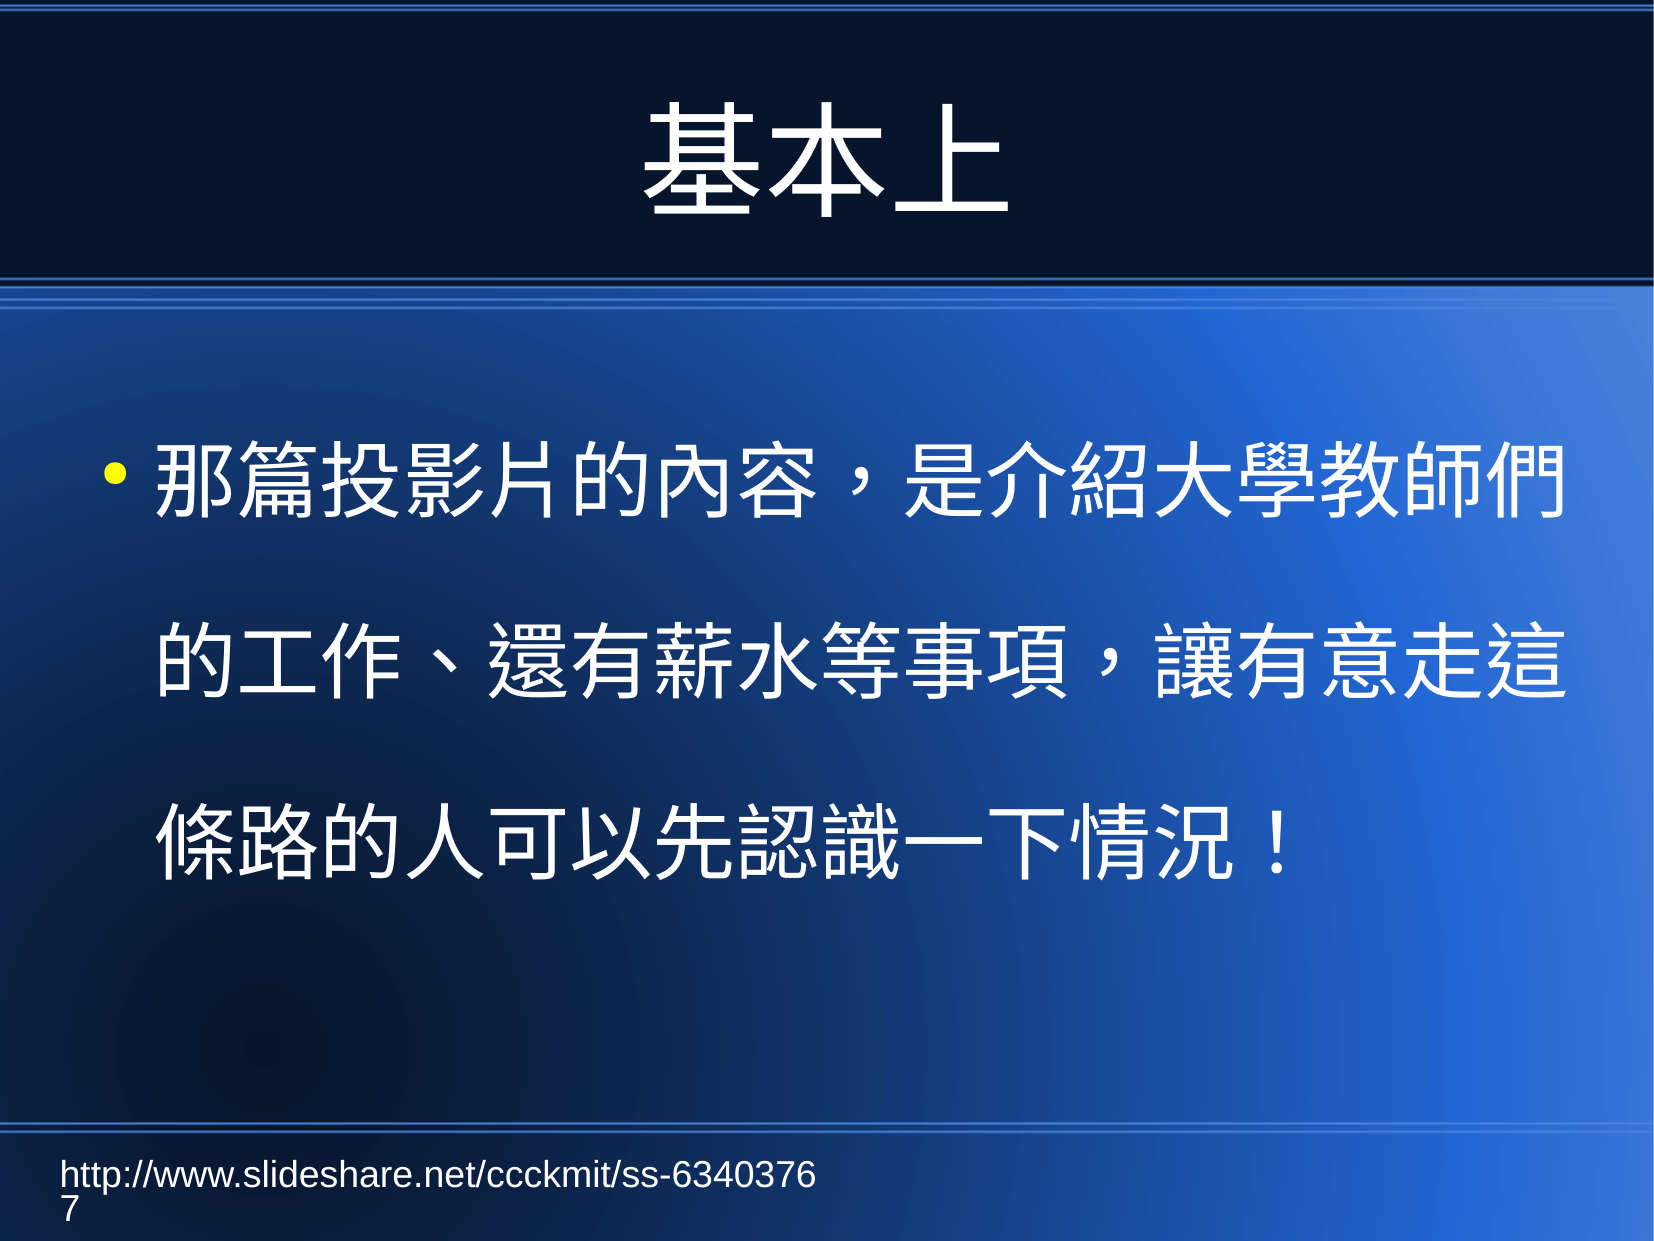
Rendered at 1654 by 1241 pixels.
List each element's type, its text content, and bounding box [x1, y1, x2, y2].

text_box http://www.slideshare.net/ccckmit/ss-63403767 [44, 1145, 851, 1203]
picture [0, 0, 1654, 1241]
list 那篇投影片的內容，是介紹大學教師們的工作、還有薪水等事項，讓有意走這條路的人可以先認識一下情況！ [82, 355, 1571, 1241]
title 基本上 [82, 49, 1571, 257]
